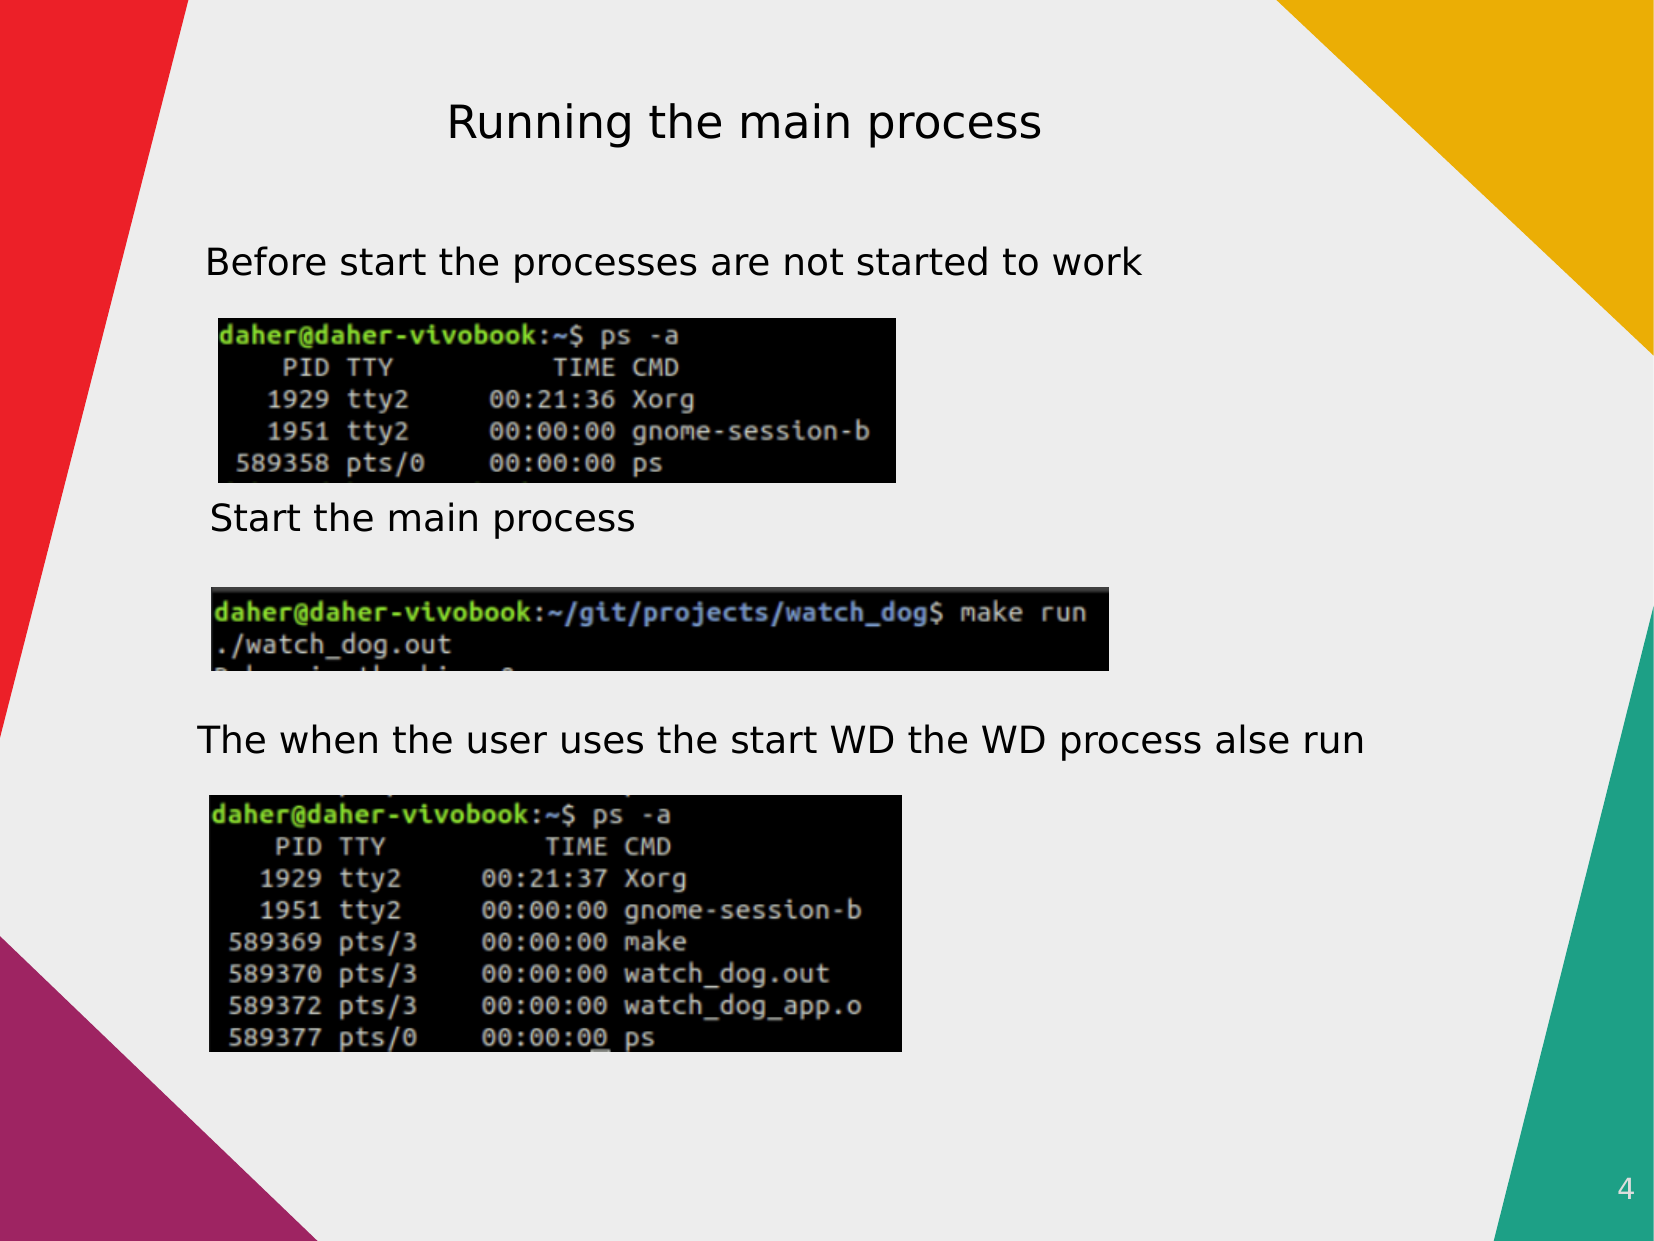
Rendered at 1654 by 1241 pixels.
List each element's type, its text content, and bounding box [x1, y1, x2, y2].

text_box The when the user uses the start WD the WD process alse run [182, 711, 1382, 771]
picture [211, 587, 1109, 671]
text_box Before start the processes are not started to work [190, 233, 1159, 292]
picture [218, 318, 896, 483]
text_box Running the main process [431, 88, 1058, 157]
text_box Start the main process [194, 488, 664, 548]
picture [209, 795, 902, 1052]
